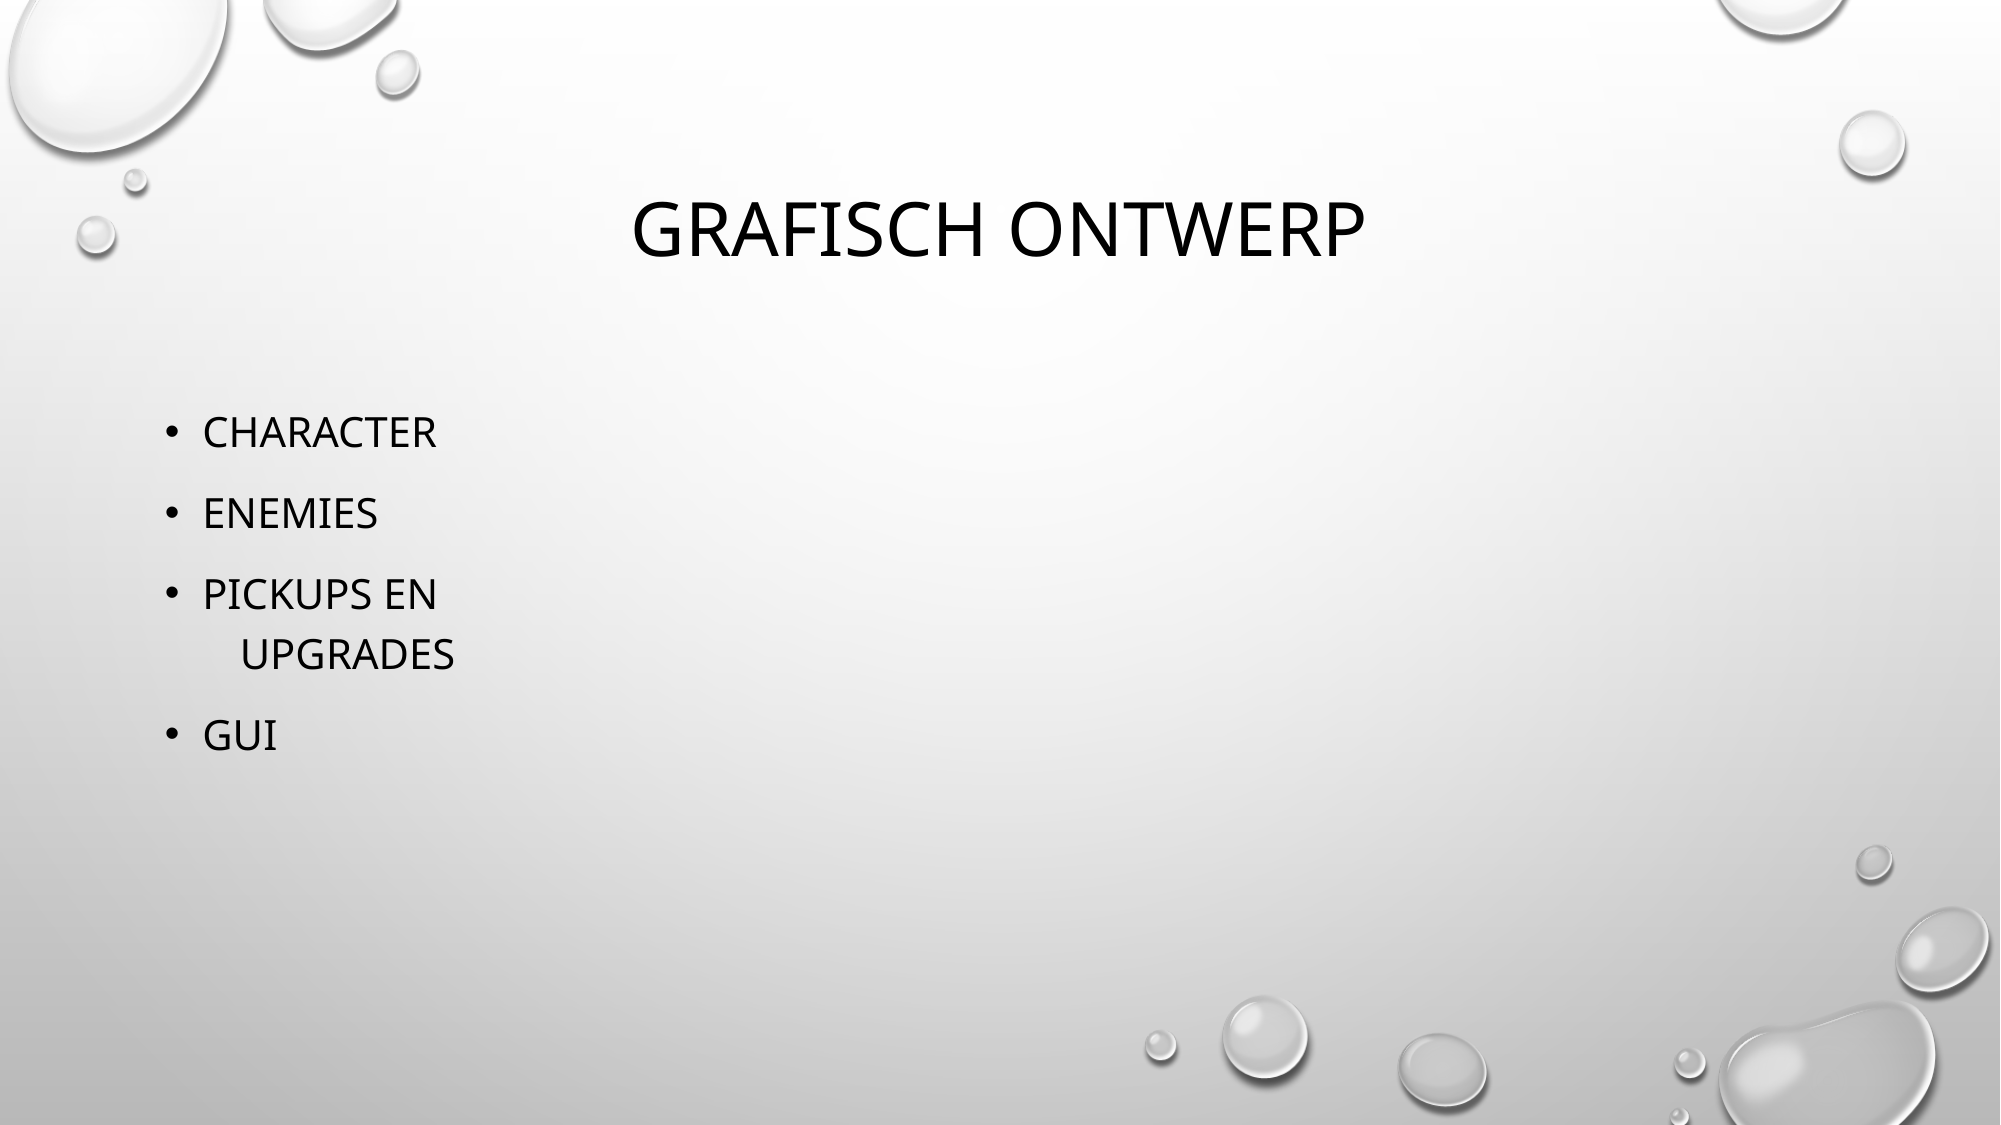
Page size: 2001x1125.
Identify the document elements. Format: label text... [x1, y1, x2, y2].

title Grafisch ontwerp [149, 101, 1851, 364]
list Character Enemies Pickups en upgrades GUI [149, 388, 653, 950]
